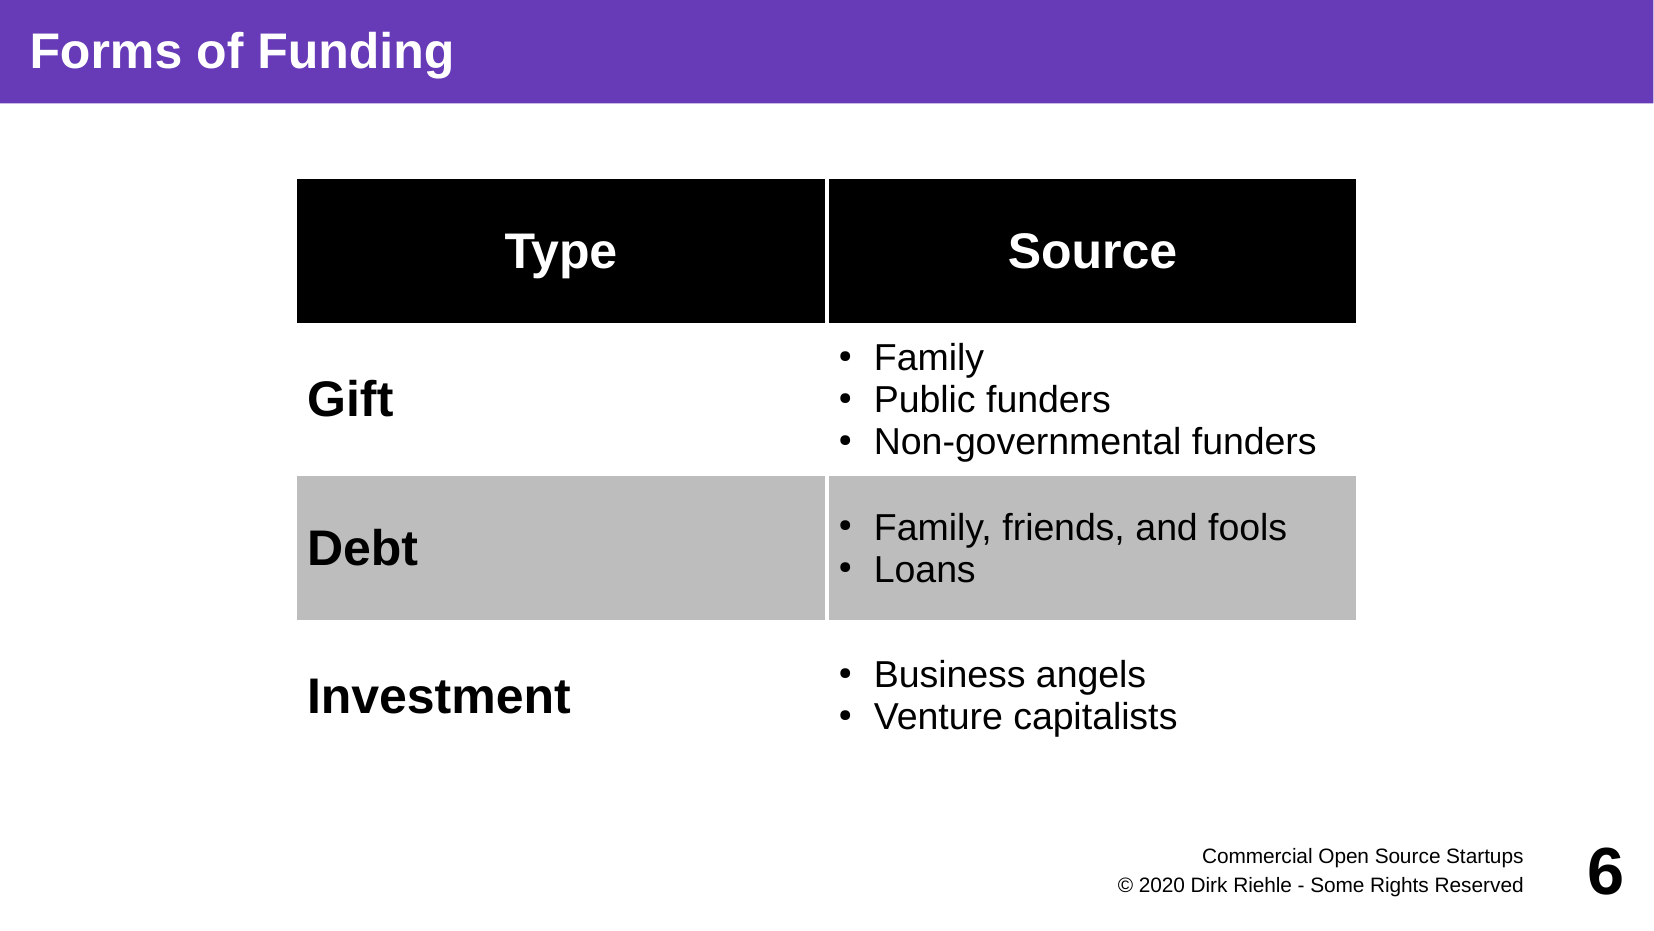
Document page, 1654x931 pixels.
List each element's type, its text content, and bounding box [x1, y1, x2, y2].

table_cell Family, friends, and fools Loans [829, 476, 1356, 620]
table_cell Debt [297, 476, 825, 620]
table_cell Business angels Venture capitalists [829, 624, 1356, 768]
title Forms of Funding [0, 0, 1654, 104]
table_cell Investment [297, 624, 825, 768]
table_header Source [829, 179, 1356, 323]
table_cell Family Public funders Non-governmental funders [829, 327, 1356, 472]
table_header Type [297, 179, 825, 323]
table_cell Gift [297, 327, 825, 472]
